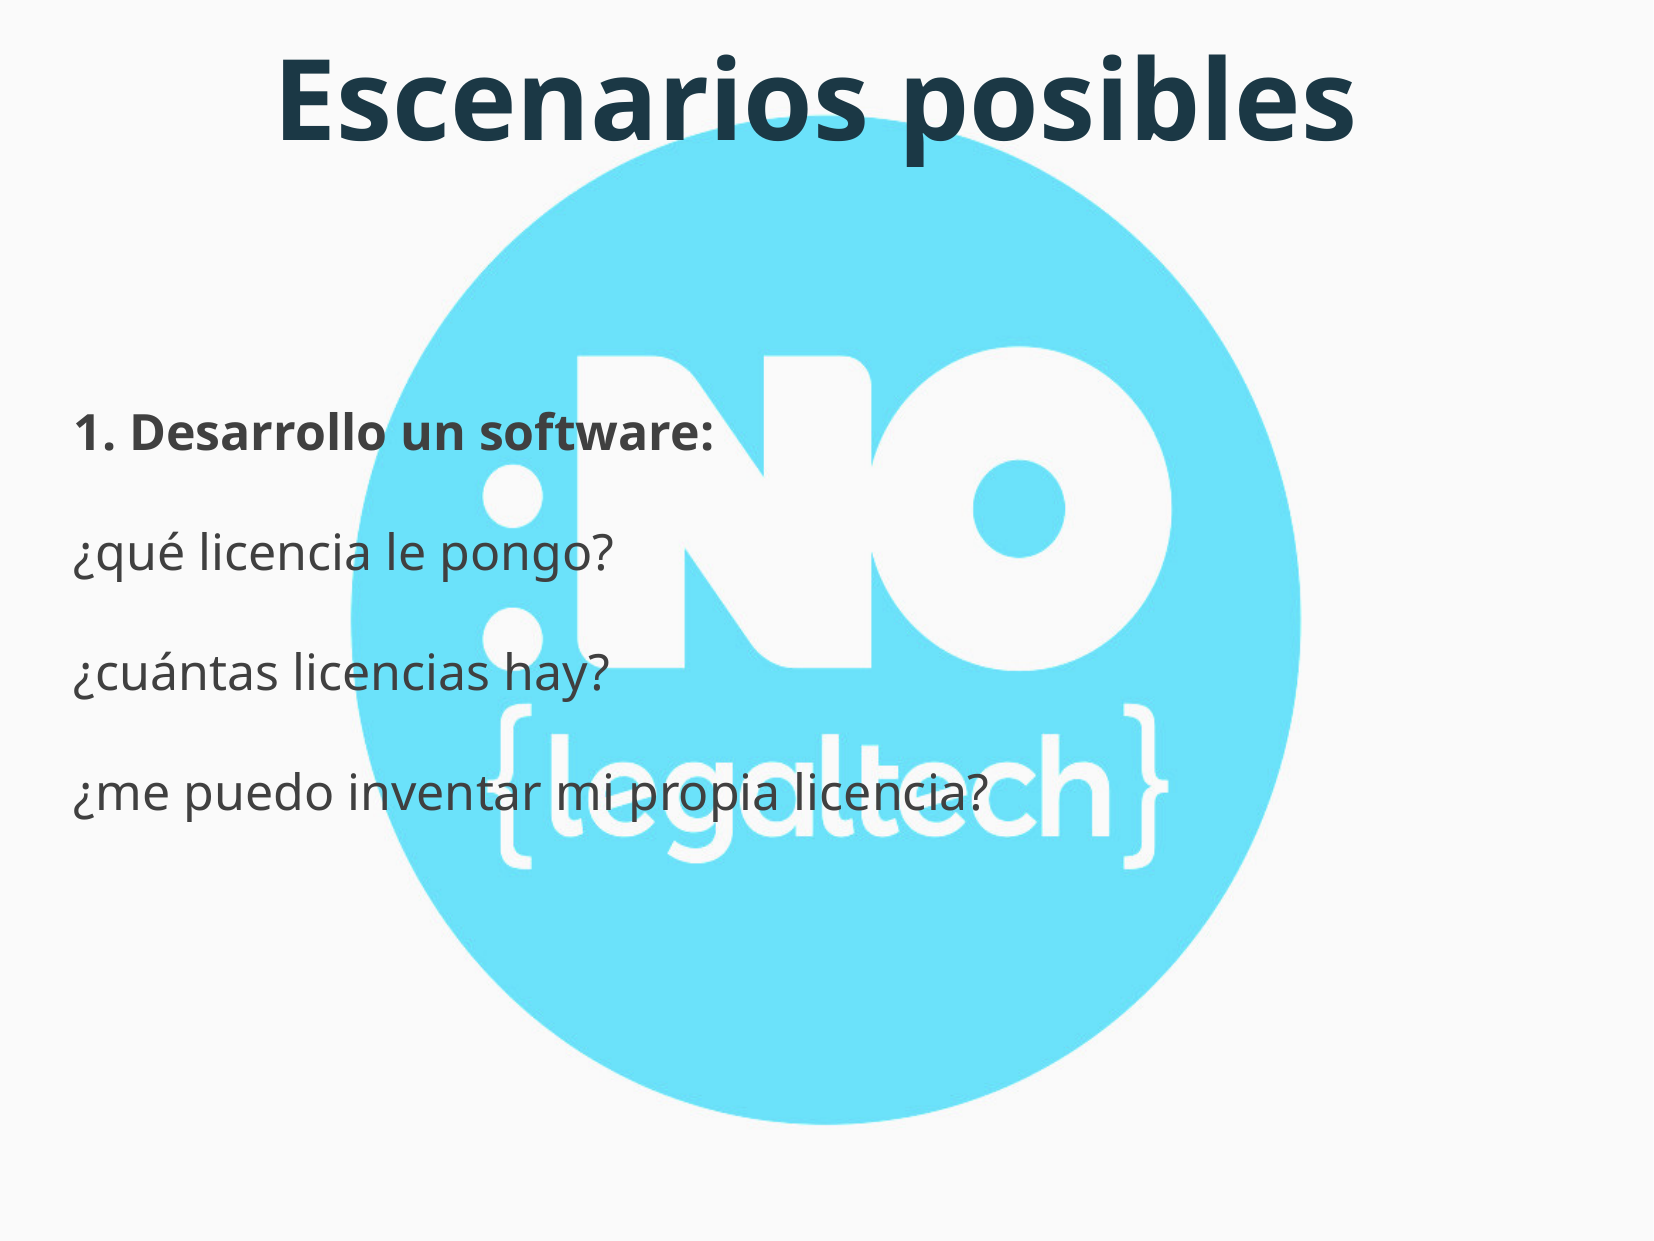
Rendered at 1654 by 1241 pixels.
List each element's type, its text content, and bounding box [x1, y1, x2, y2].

title Escenarios posibles [35, 35, 1626, 171]
text_box 1. Desarrollo un software: ¿qué licencia le pongo? ¿cuántas licencias hay? ¿me puedo inventar mi propia licencia? [59, 212, 1583, 1068]
picture [0, 0, 1654, 1241]
